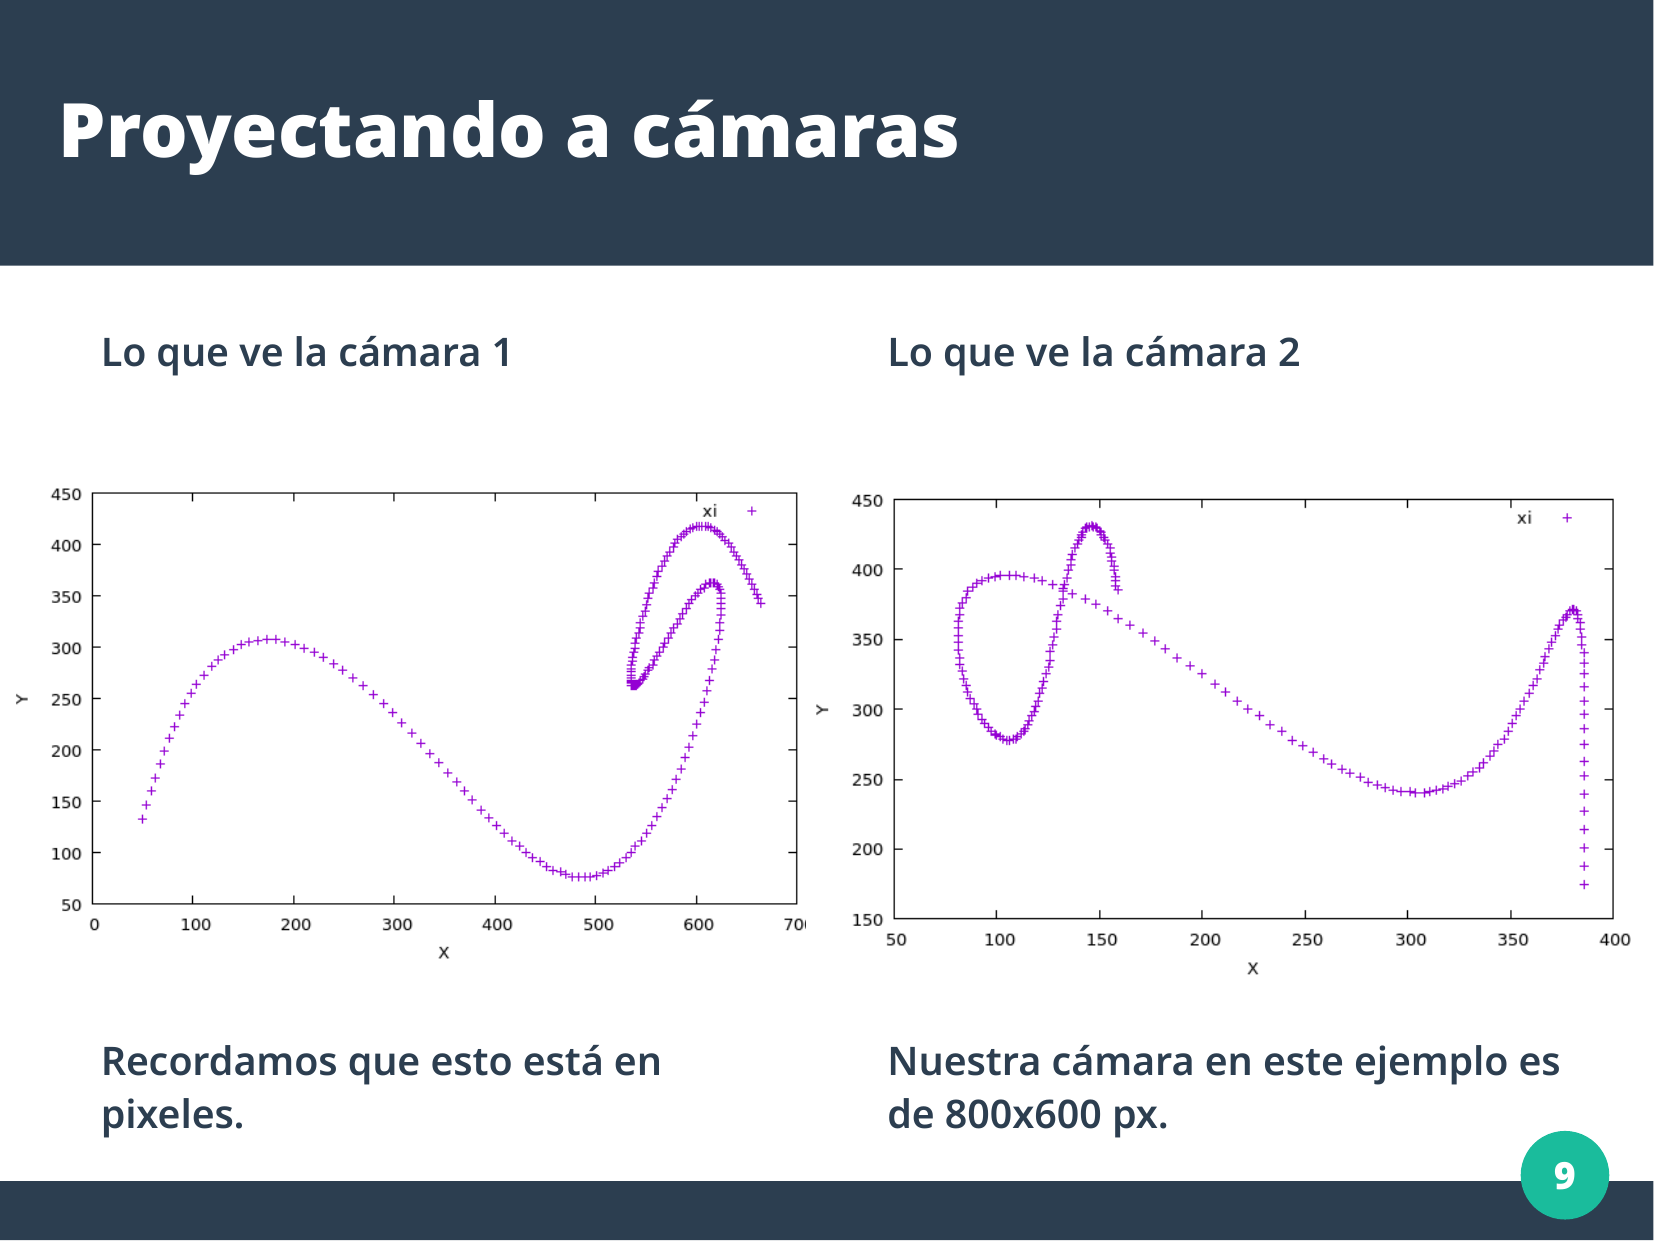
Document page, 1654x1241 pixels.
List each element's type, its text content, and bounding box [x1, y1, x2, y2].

title Proyectando a cámaras [59, 49, 1595, 207]
list Lo que ve la cámara 1 Recordamos que esto está en pixeles. [59, 324, 809, 472]
list Lo que ve la cámara 1 Recordamos que esto está en pixeles. [59, 965, 809, 1152]
list Lo que ve la cámara 2 Nuestra cámara en este ejemplo es de 800x600 px. [845, 324, 1596, 478]
list Lo que ve la cámara 2 Nuestra cámara en este ejemplo es de 800x600 px. [845, 981, 1596, 1152]
picture [6, 472, 1644, 981]
